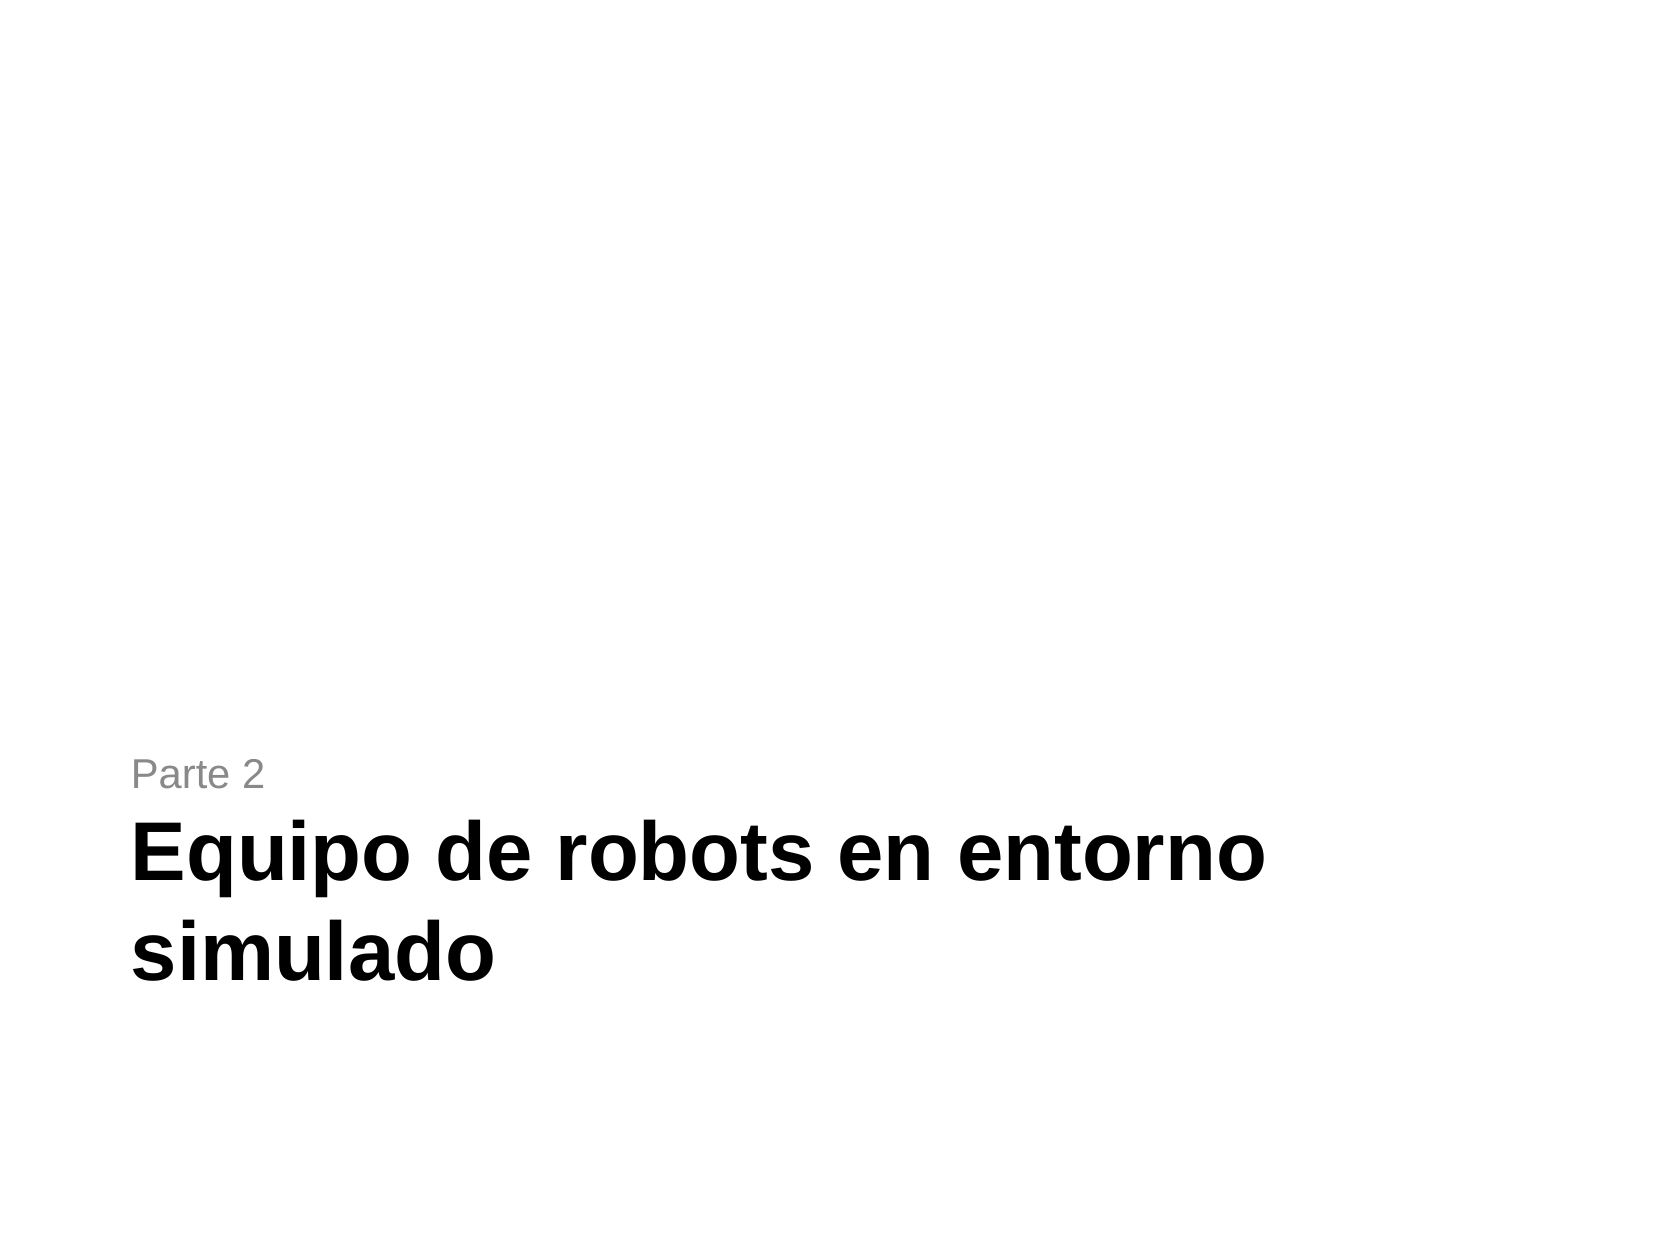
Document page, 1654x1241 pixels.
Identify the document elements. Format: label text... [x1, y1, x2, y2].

title Equipo de robots en entorno simulado [130, 797, 1537, 1044]
list Parte 2 [130, 525, 1537, 797]
